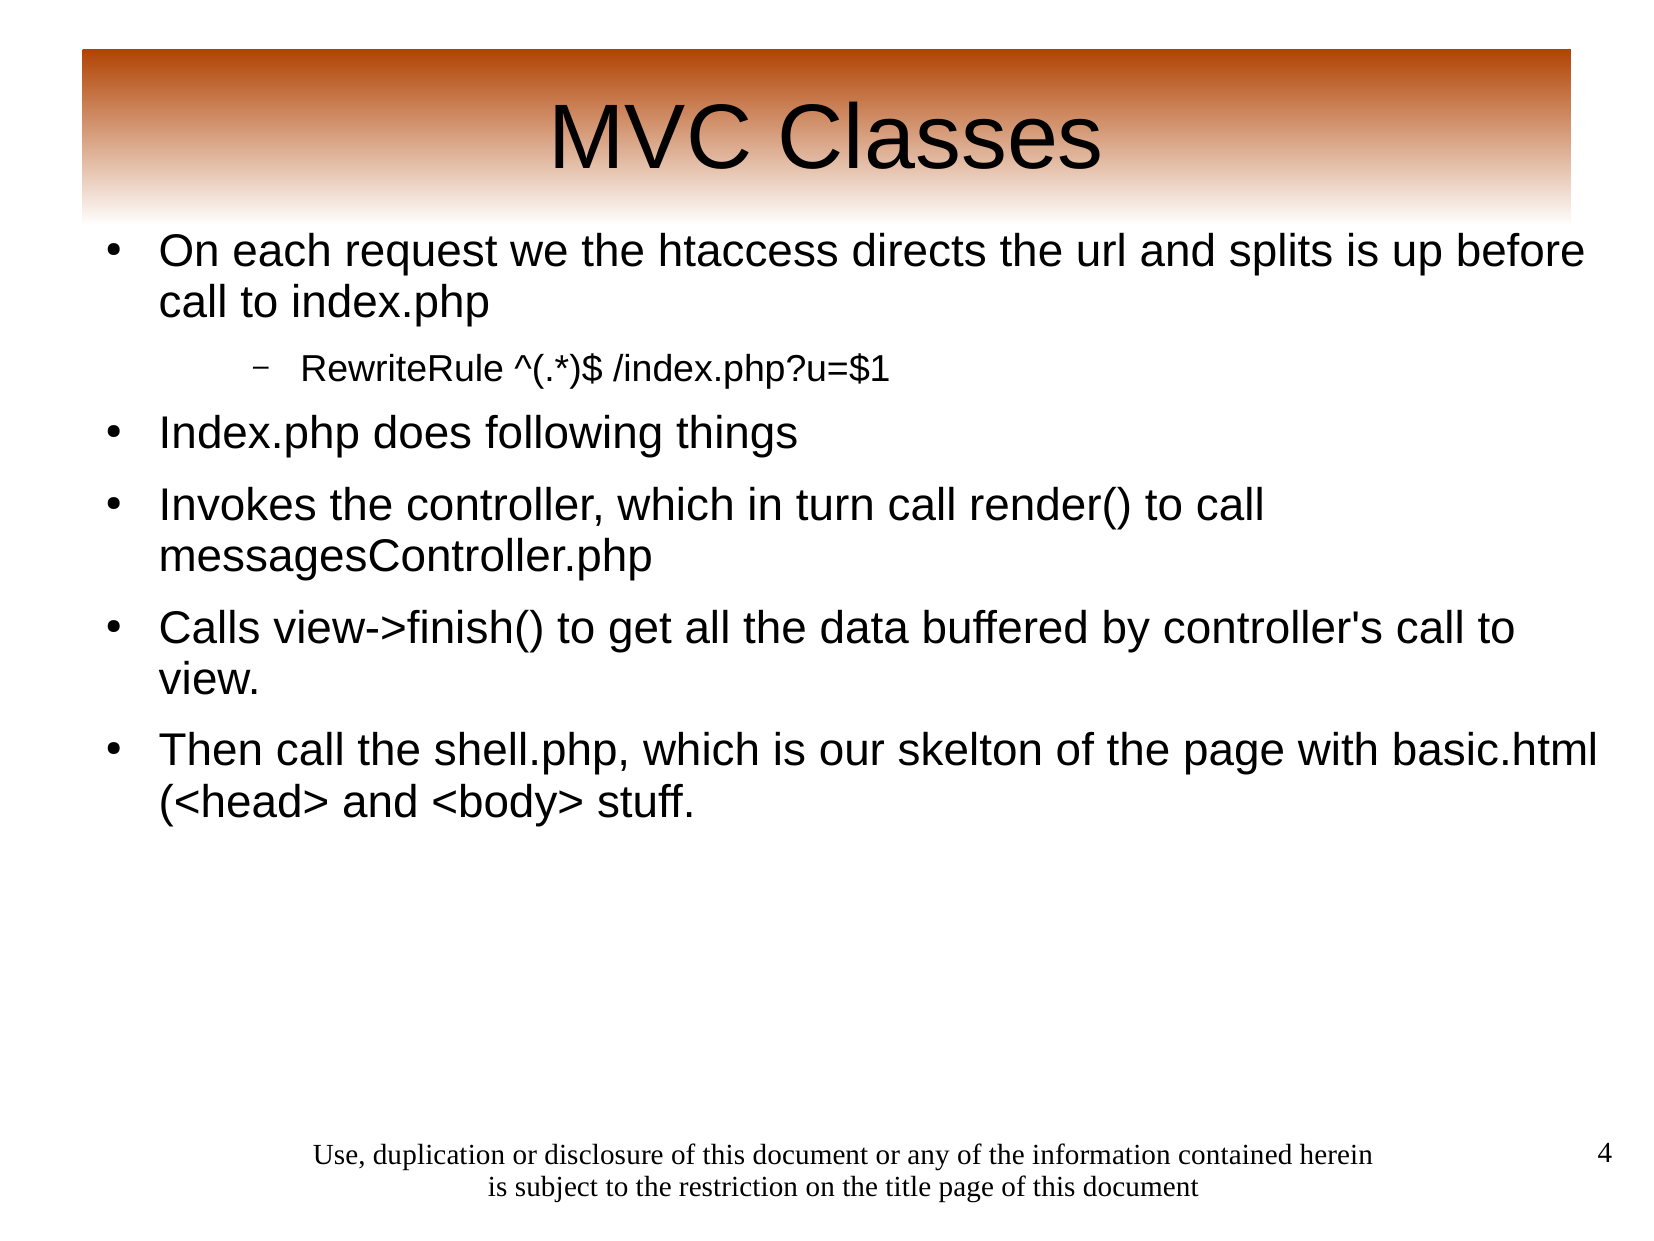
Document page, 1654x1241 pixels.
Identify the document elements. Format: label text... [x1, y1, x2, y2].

title MVC Classes [82, 49, 1571, 225]
list On each request we the htaccess directs the url and splits is up before call to index.php RewriteRule ^(.*)$ /index.php?u=$1 Index.php does following things Invokes the controller, which in turn call render() to call messagesController.php Calls view->finish() to get all the data buffered by controller's call to view. Then call the shell.php, which is our skelton of the page with basic.html (<head> and <body> stuff. [75, 225, 1613, 1000]
